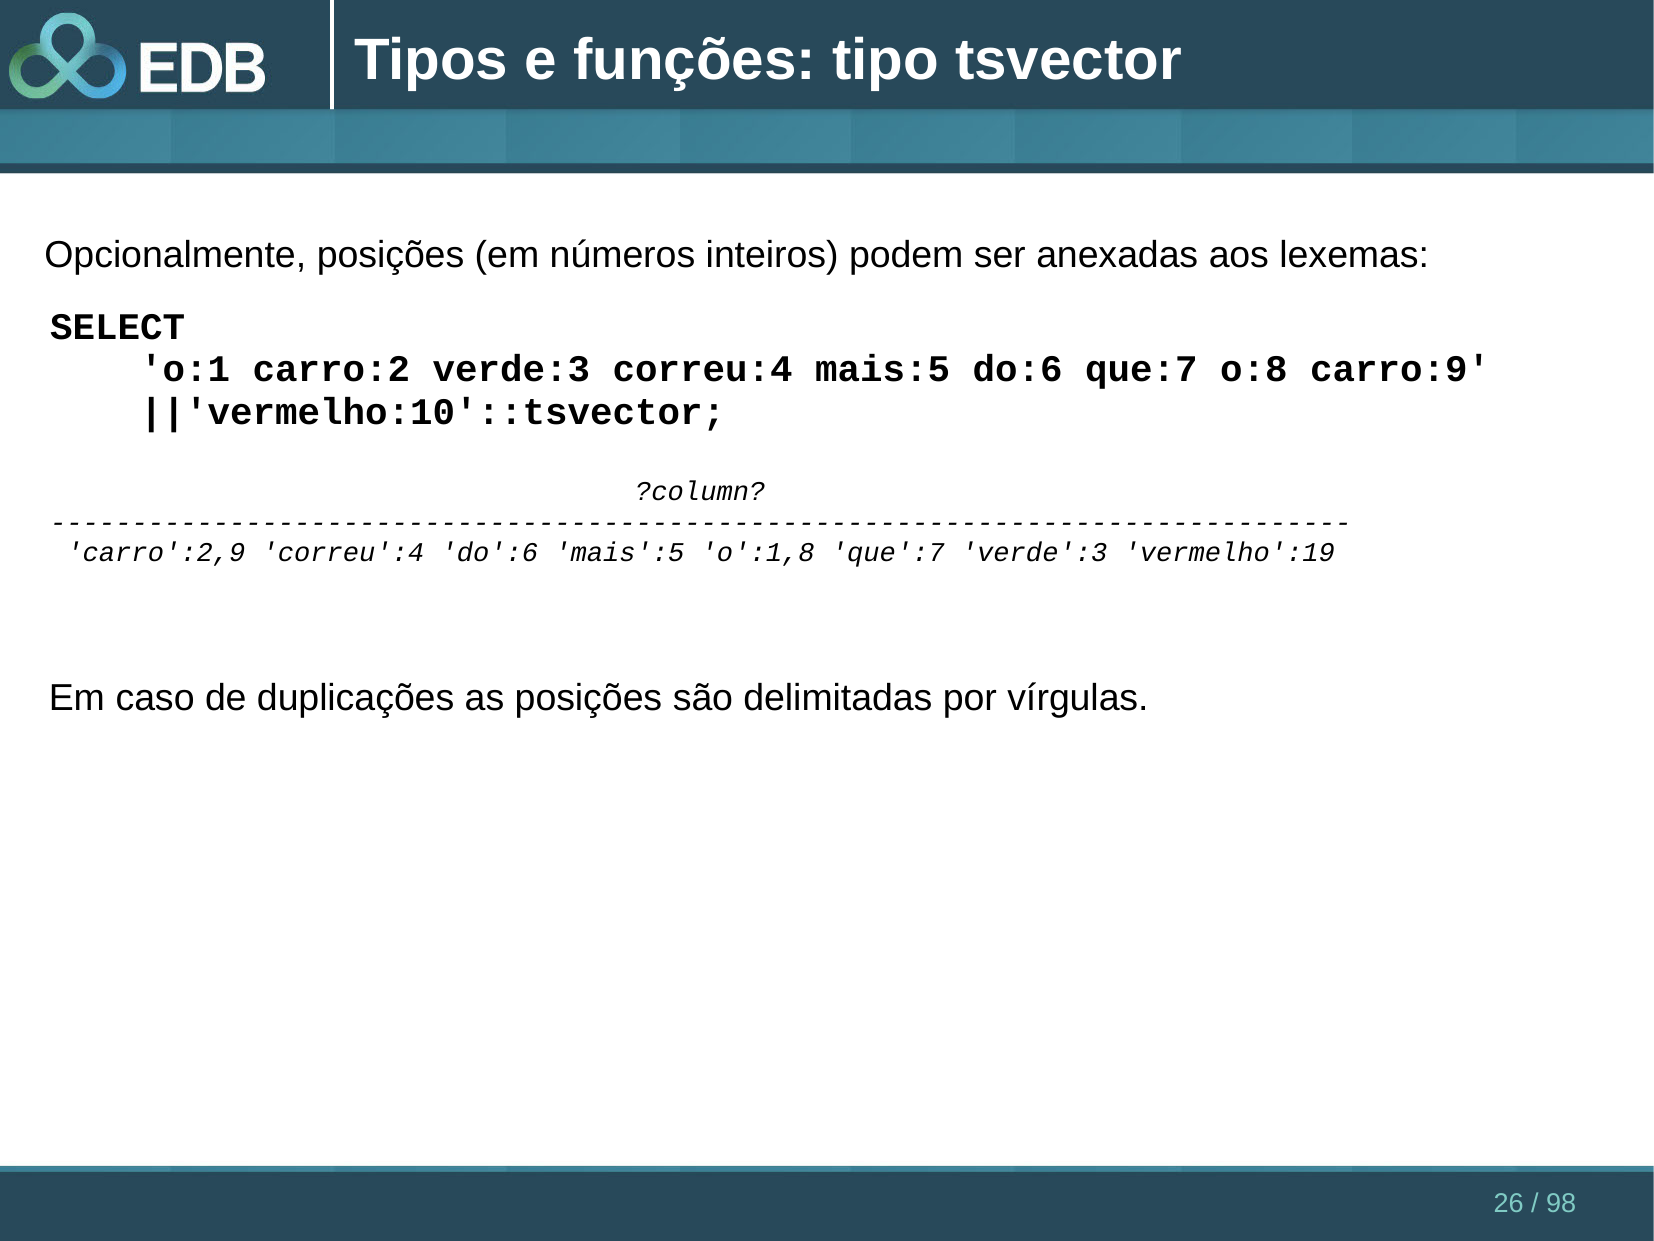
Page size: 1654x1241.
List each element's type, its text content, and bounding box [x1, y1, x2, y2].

text_box Opcionalmente, posições (em números inteiros) podem ser anexadas aos lexemas: [29, 226, 1595, 283]
picture [0, 0, 1654, 1241]
text_box SELECT 'o:1 carro:2 verde:3 correu:4 mais:5 do:6 que:7 o:8 carro:9' ||'vermelho:10'::tsvector; ?column? -------------------------------------------------------------------------------- 'carro':2,9 'correu':4 'do':6 'mais':5 'o':1,8 'que':7 'verde':3 'vermelho':19 [35, 300, 1595, 577]
text_box Em caso de duplicações as posições são delimitadas por vírgulas. [34, 669, 1182, 739]
title Tipos e funções: tipo tsvector [354, 26, 1595, 92]
